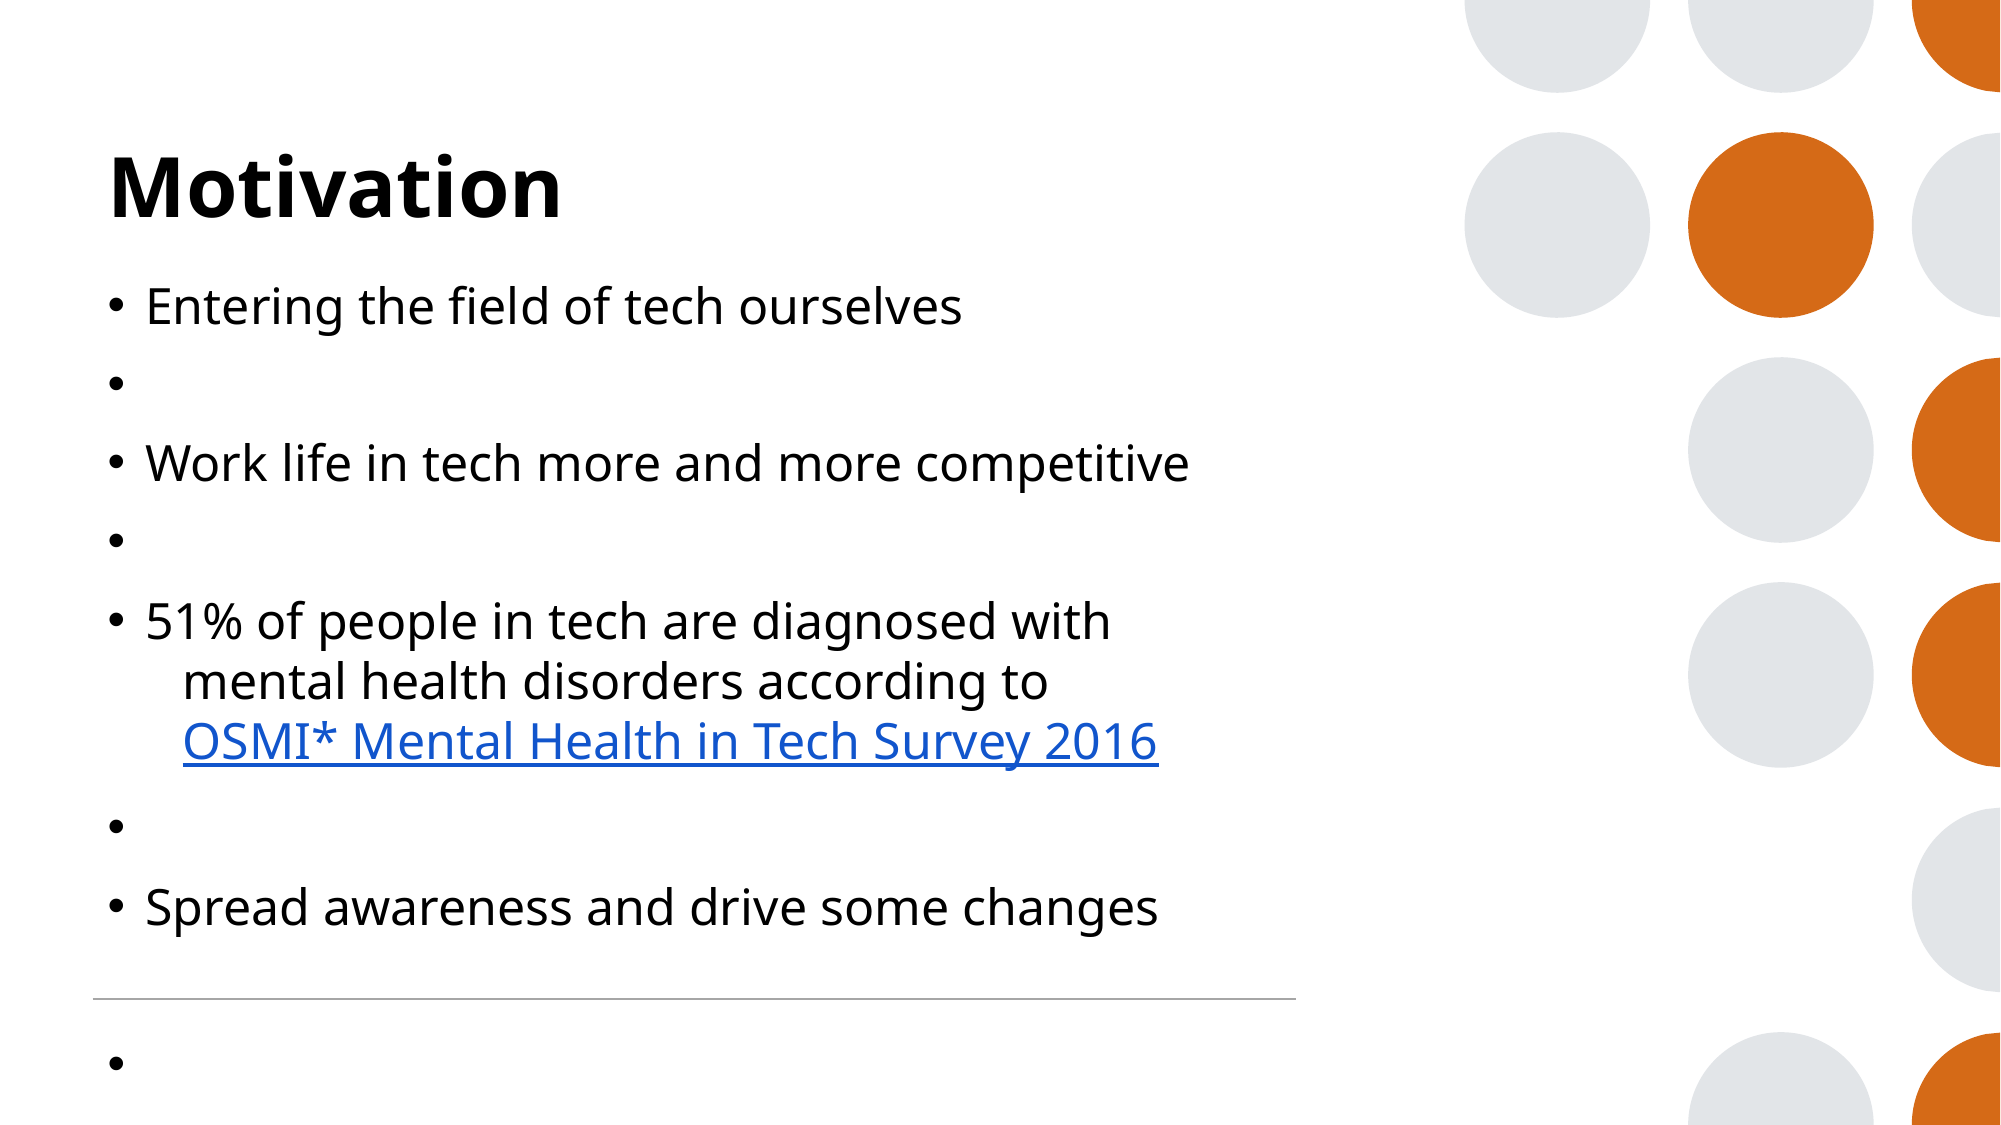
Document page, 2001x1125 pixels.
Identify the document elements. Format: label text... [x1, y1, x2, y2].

title Motivation [92, 126, 1297, 266]
list Entering the field of tech ourselves Work life in tech more and more competitive 51% of people in tech are diagnosed with mental health disorders according to OSMI* Mental Health in Tech Survey 2016 Spread awareness and drive some changes [92, 266, 1297, 946]
